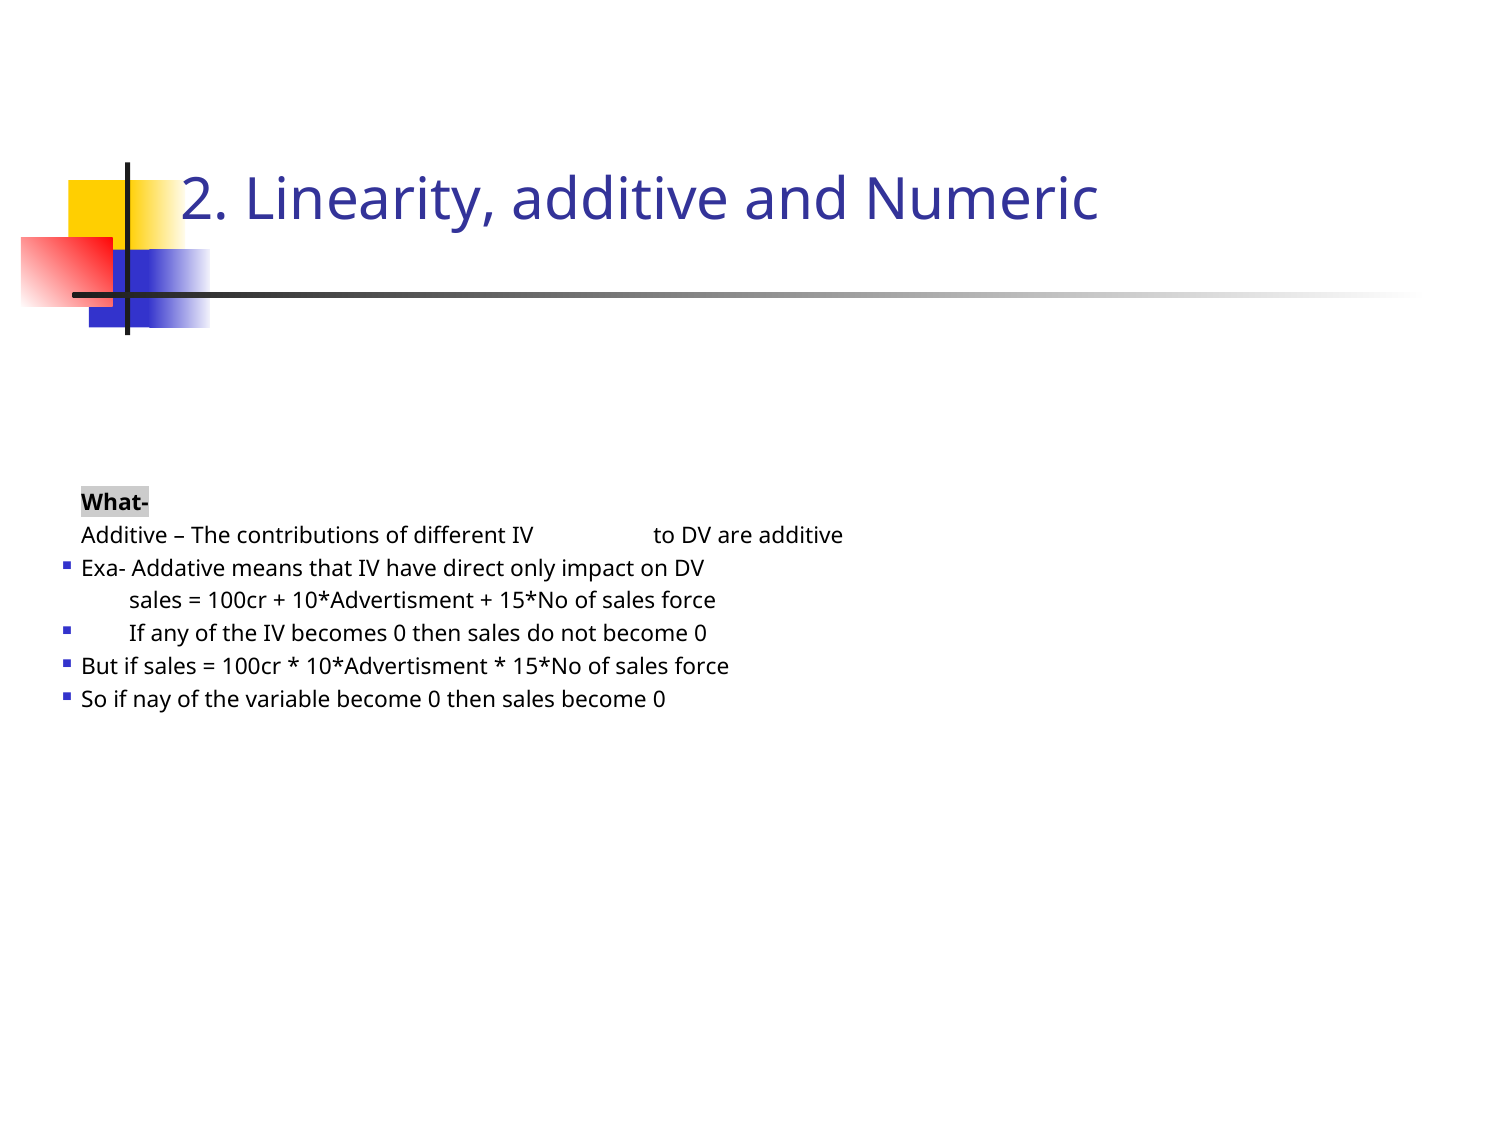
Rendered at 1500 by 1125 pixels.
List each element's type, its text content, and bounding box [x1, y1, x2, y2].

title 2. Linearity, additive and Numeric [165, 153, 1441, 239]
list What- Additive – The contributions of different IV to DV are additive Exa- Addative means that IV have direct only impact on DV sales = 100cr + 10*Advertisment + 15*No of sales force If any of the IV becomes 0 then sales do not become 0 But if sales = 100cr * 10*Advertisment * 15*No of sales force So if nay of the variable become 0 then sales become 0 [47, 480, 1406, 721]
